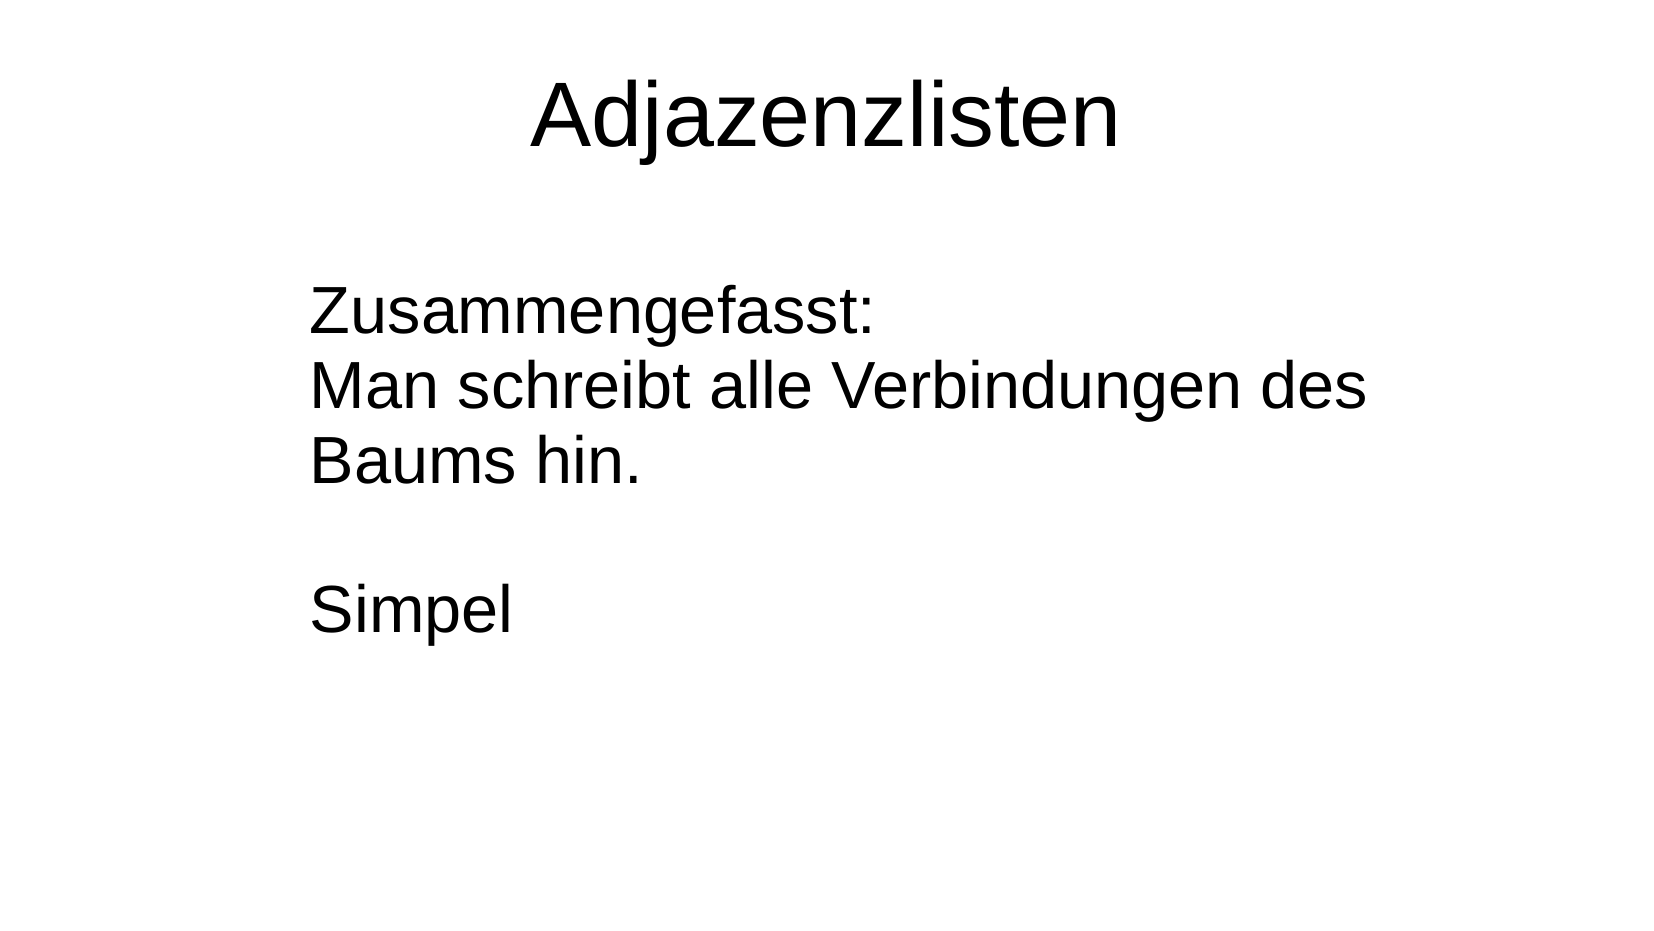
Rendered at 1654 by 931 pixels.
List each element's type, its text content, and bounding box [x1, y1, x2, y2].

text_box Zusammengefasst: Man schreibt alle Verbindungen des Baums hin. Simpel [295, 265, 1388, 655]
title Adjazenzlisten [82, 37, 1571, 193]
